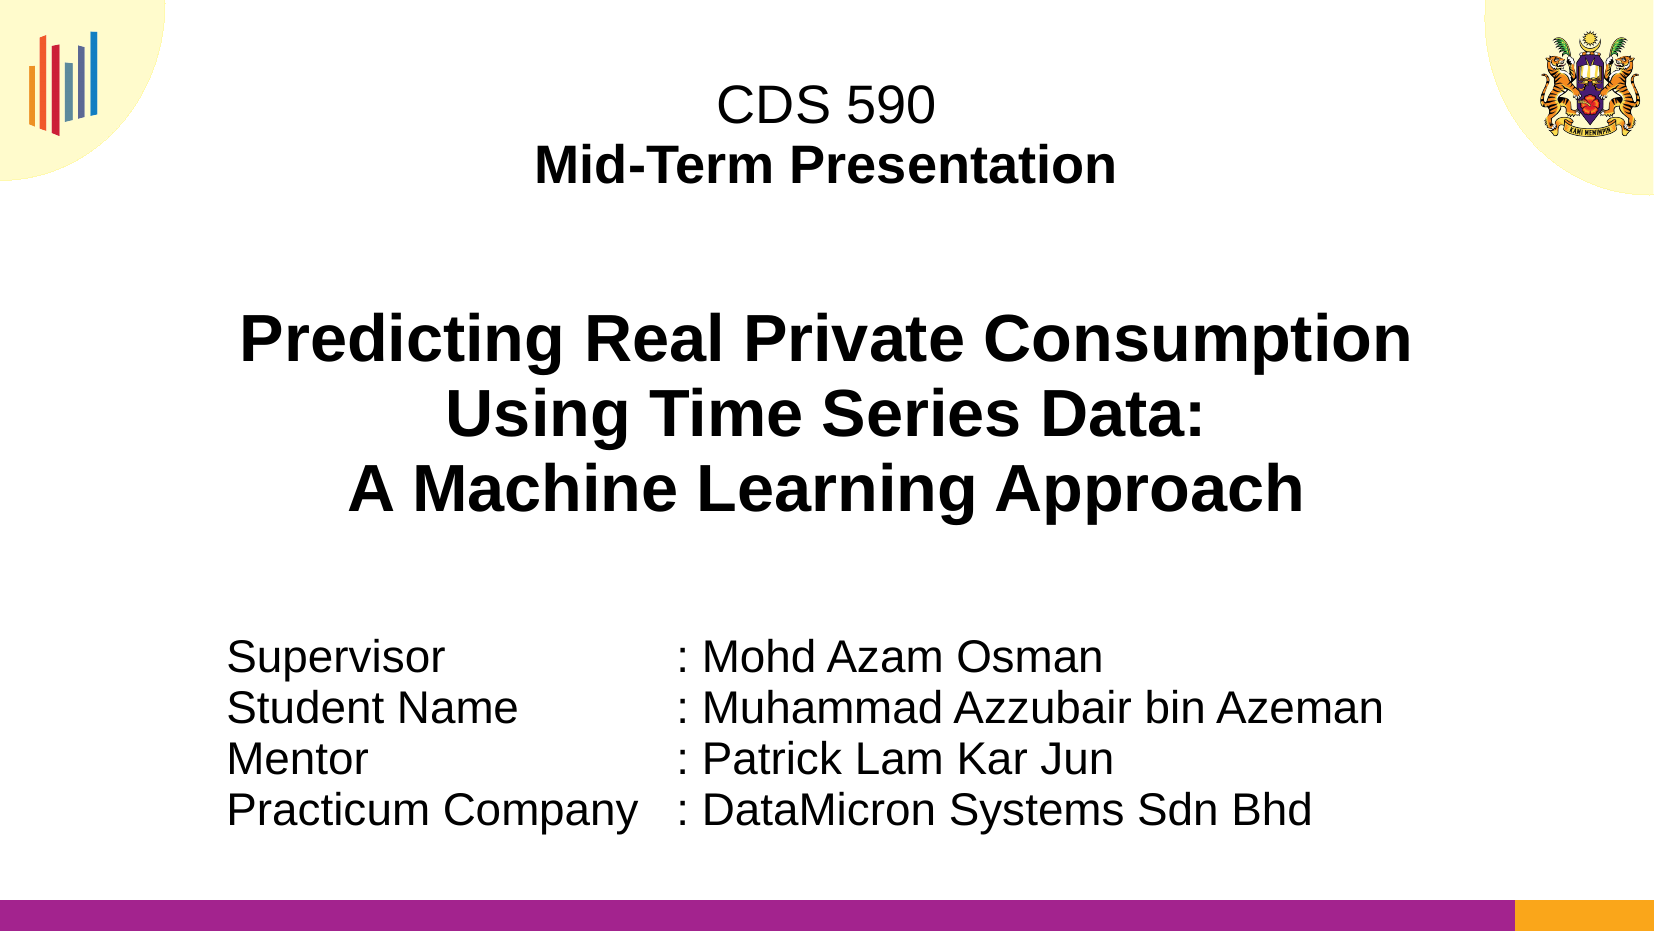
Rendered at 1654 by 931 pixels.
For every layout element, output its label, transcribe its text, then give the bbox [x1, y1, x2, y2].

text_box [0, 0, 166, 181]
text_box [0, 900, 1654, 931]
subtitle Predicting Real Private Consumption Using Time Series Data: A Machine Learning Approach [82, 263, 1571, 526]
picture [1571, 30, 1642, 137]
text_box CDS 590 Mid-Term Presentation [82, 7, 1571, 263]
picture [11, 15, 82, 151]
text_box Supervisor : Mohd Azam Osman Student Name : Muhammad Azzubair bin Azeman Mentor : Patrick Lam Kar Jun Practicum Company : DataMicron Systems Sdn Bhd [136, 623, 1517, 844]
text_box [1485, 0, 1654, 196]
